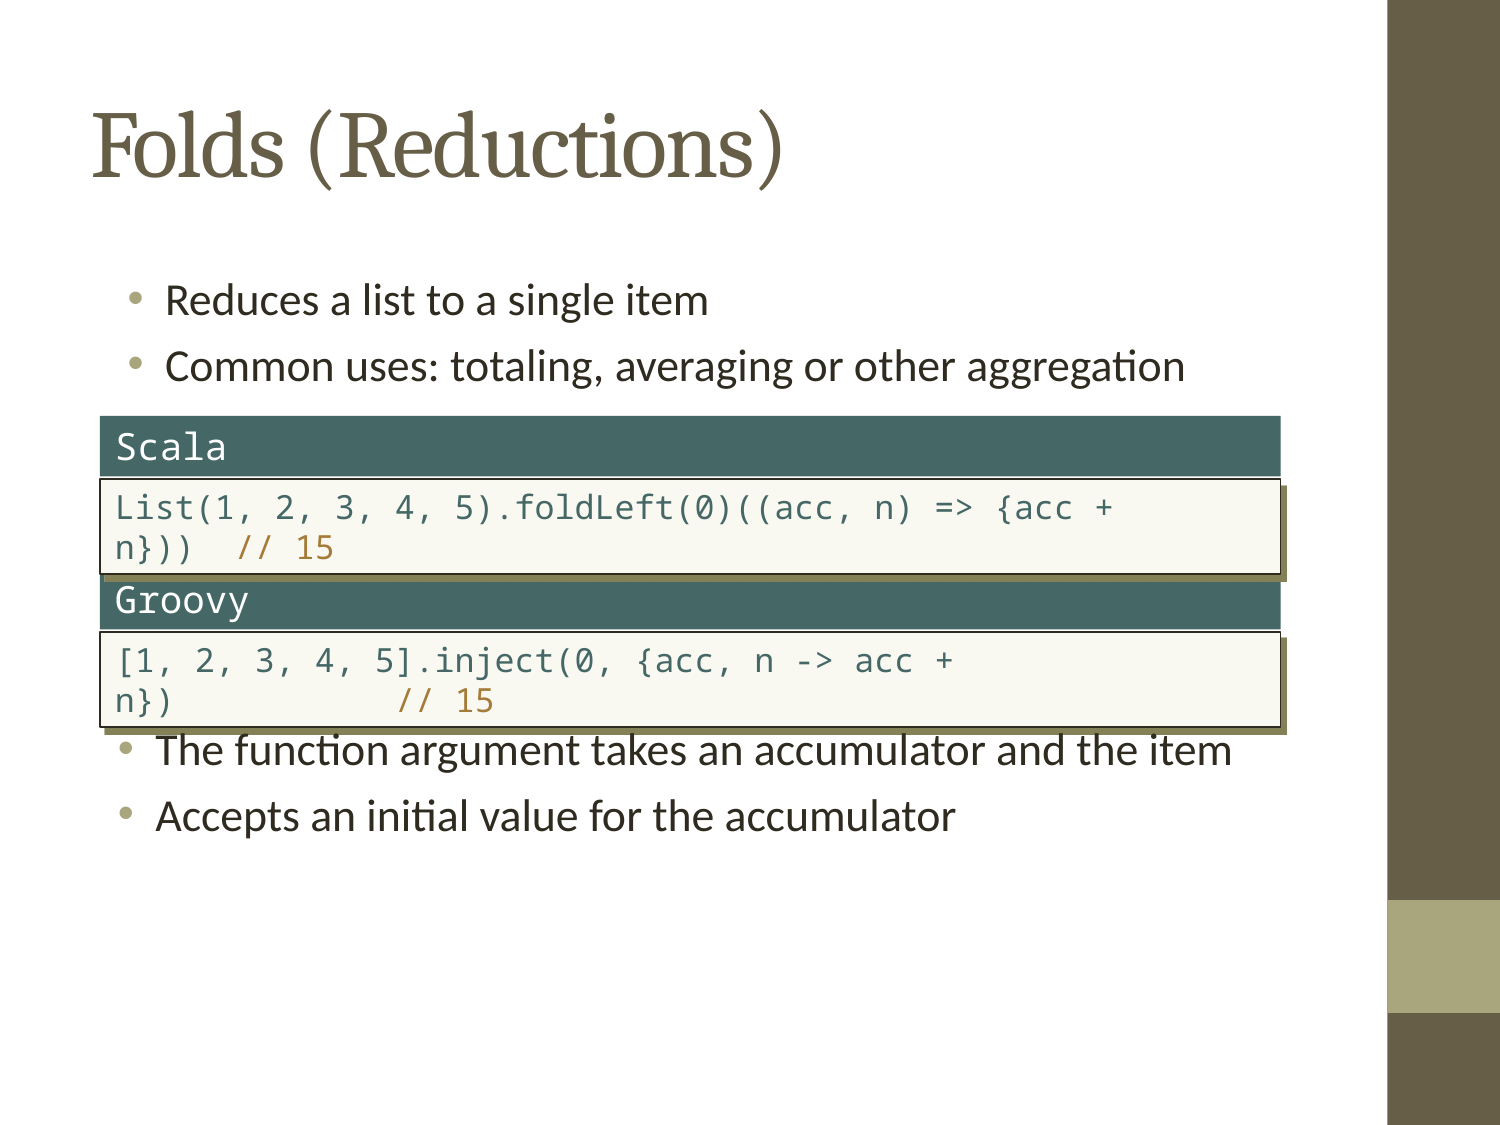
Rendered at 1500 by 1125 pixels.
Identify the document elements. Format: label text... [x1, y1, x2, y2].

text_box Scala [99, 415, 1281, 477]
title Folds (Reductions) [75, 45, 1326, 233]
text_box Groovy [99, 575, 1281, 630]
text_box [1, 2, 3, 4, 5].inject(0, {acc, n -> acc + n}) // 15 [99, 631, 1281, 688]
text_box The function argument takes an accumulator and the item Accepts an initial value for the accumulator [65, 712, 1316, 850]
list Reduces a list to a single item Common uses: totaling, averaging or other aggregation [75, 262, 1326, 400]
text_box List(1, 2, 3, 4, 5).foldLeft(0)((acc, n) => {acc + n})) // 15 [99, 479, 1281, 535]
